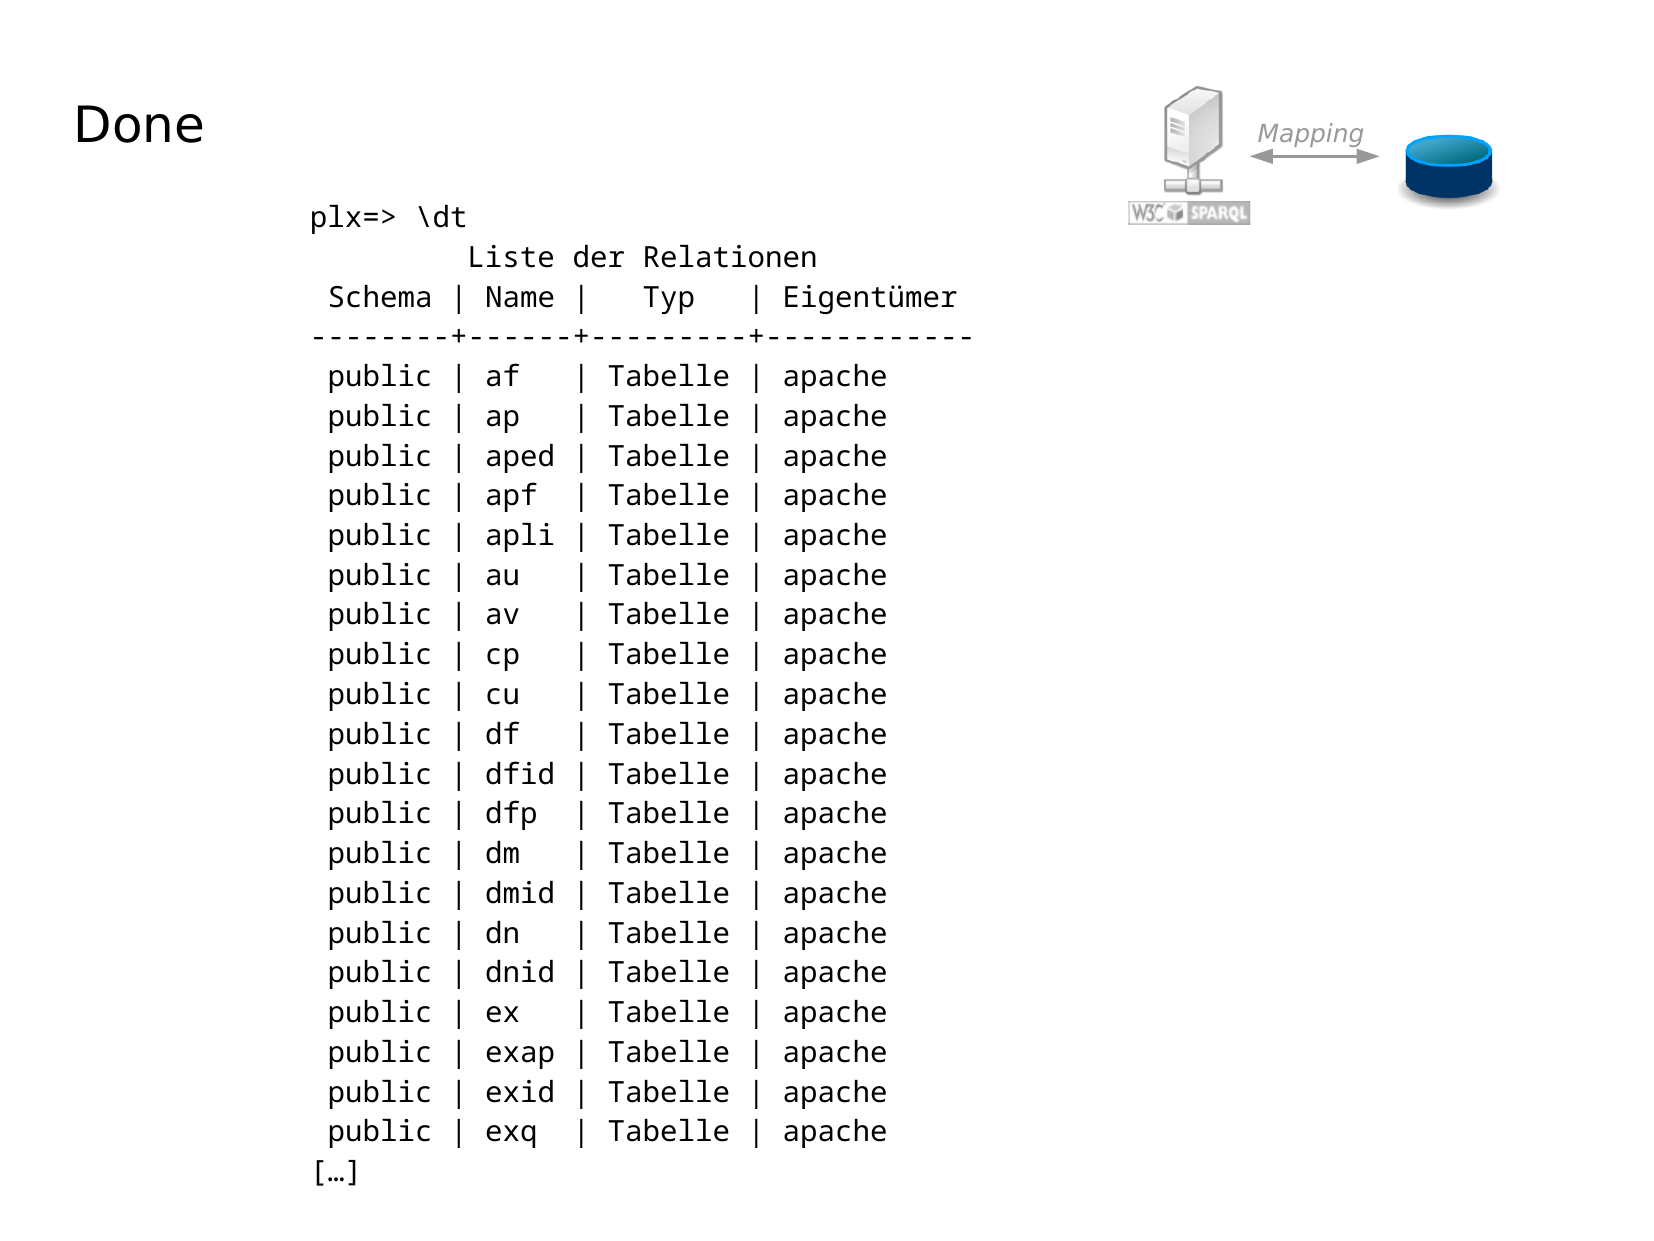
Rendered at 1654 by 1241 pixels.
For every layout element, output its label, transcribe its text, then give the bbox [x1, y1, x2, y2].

picture [1398, 116, 1501, 189]
text_box Mapping [1226, 112, 1396, 157]
text_box Done [59, 59, 1583, 133]
picture [1135, 82, 1250, 189]
text_box plx=> \dt Liste der Relationen Schema | Name | Typ | Eigentümer --------+------+---------+------------ public | af | Tabelle | apache public | ap | Tabelle | apache public | aped | Tabelle | apache public | apf | Tabelle | apache public | apli | Tabelle | apache public | au | Tabelle | apache public | av | Tabelle | apache public | cp | Tabelle | apache public | cu | Tabelle | apache public | df | Tabelle | apache public | dfid | Tabelle | apache public | dfp | Tabelle | apache public | dm | Tabelle | apache public | dmid | Tabelle | apache public | dn | Tabelle | apache public | dnid | Tabelle | apache public | ex | Tabelle | apache public | exap | Tabelle | apache public | exid | Tabelle | apache public | exq | Tabelle | apache […] [295, 189, 1583, 1117]
